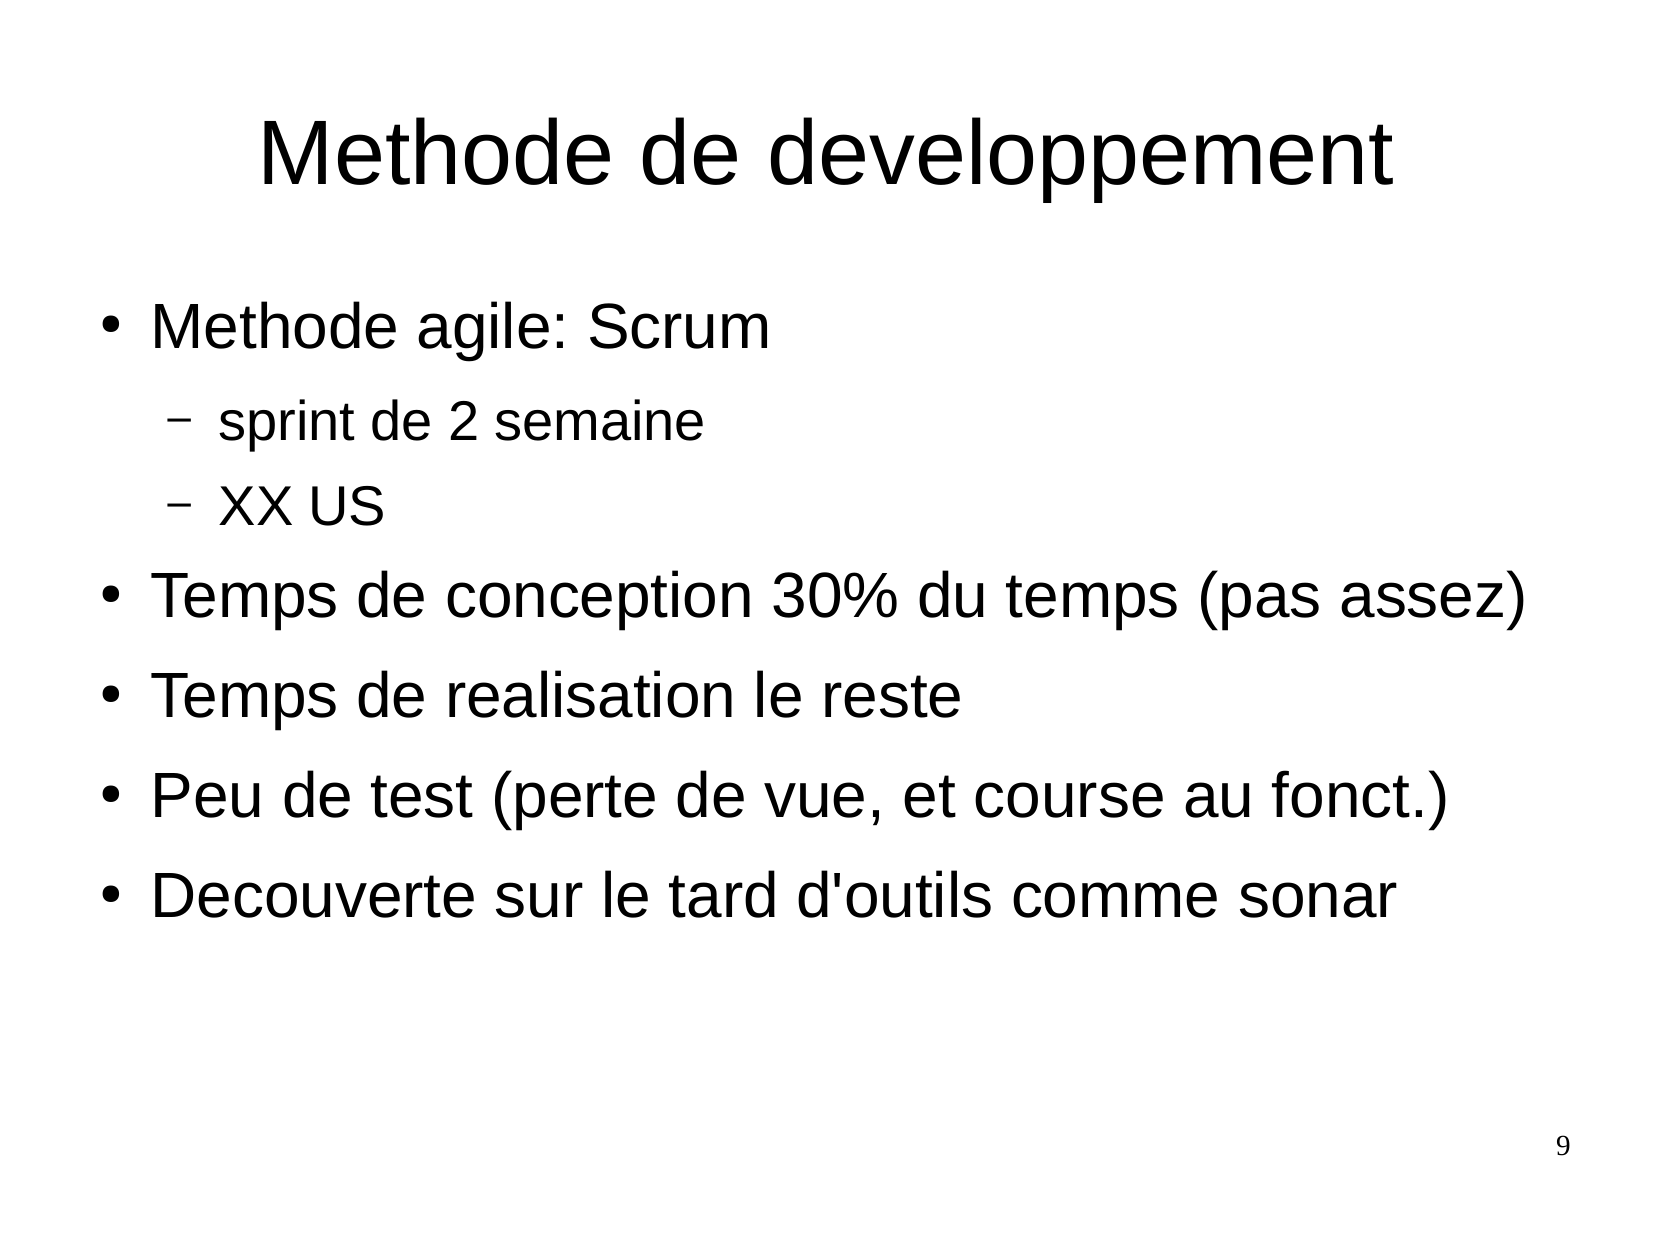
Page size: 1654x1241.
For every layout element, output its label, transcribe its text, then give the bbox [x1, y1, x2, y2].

title Methode de developpement [82, 49, 1571, 257]
list Methode agile: Scrum sprint de 2 semaine XX US Temps de conception 30% du temps (pas assez) Temps de realisation le reste Peu de test (perte de vue, et course au fonct.) Decouverte sur le tard d'outils comme sonar [82, 290, 1538, 1010]
